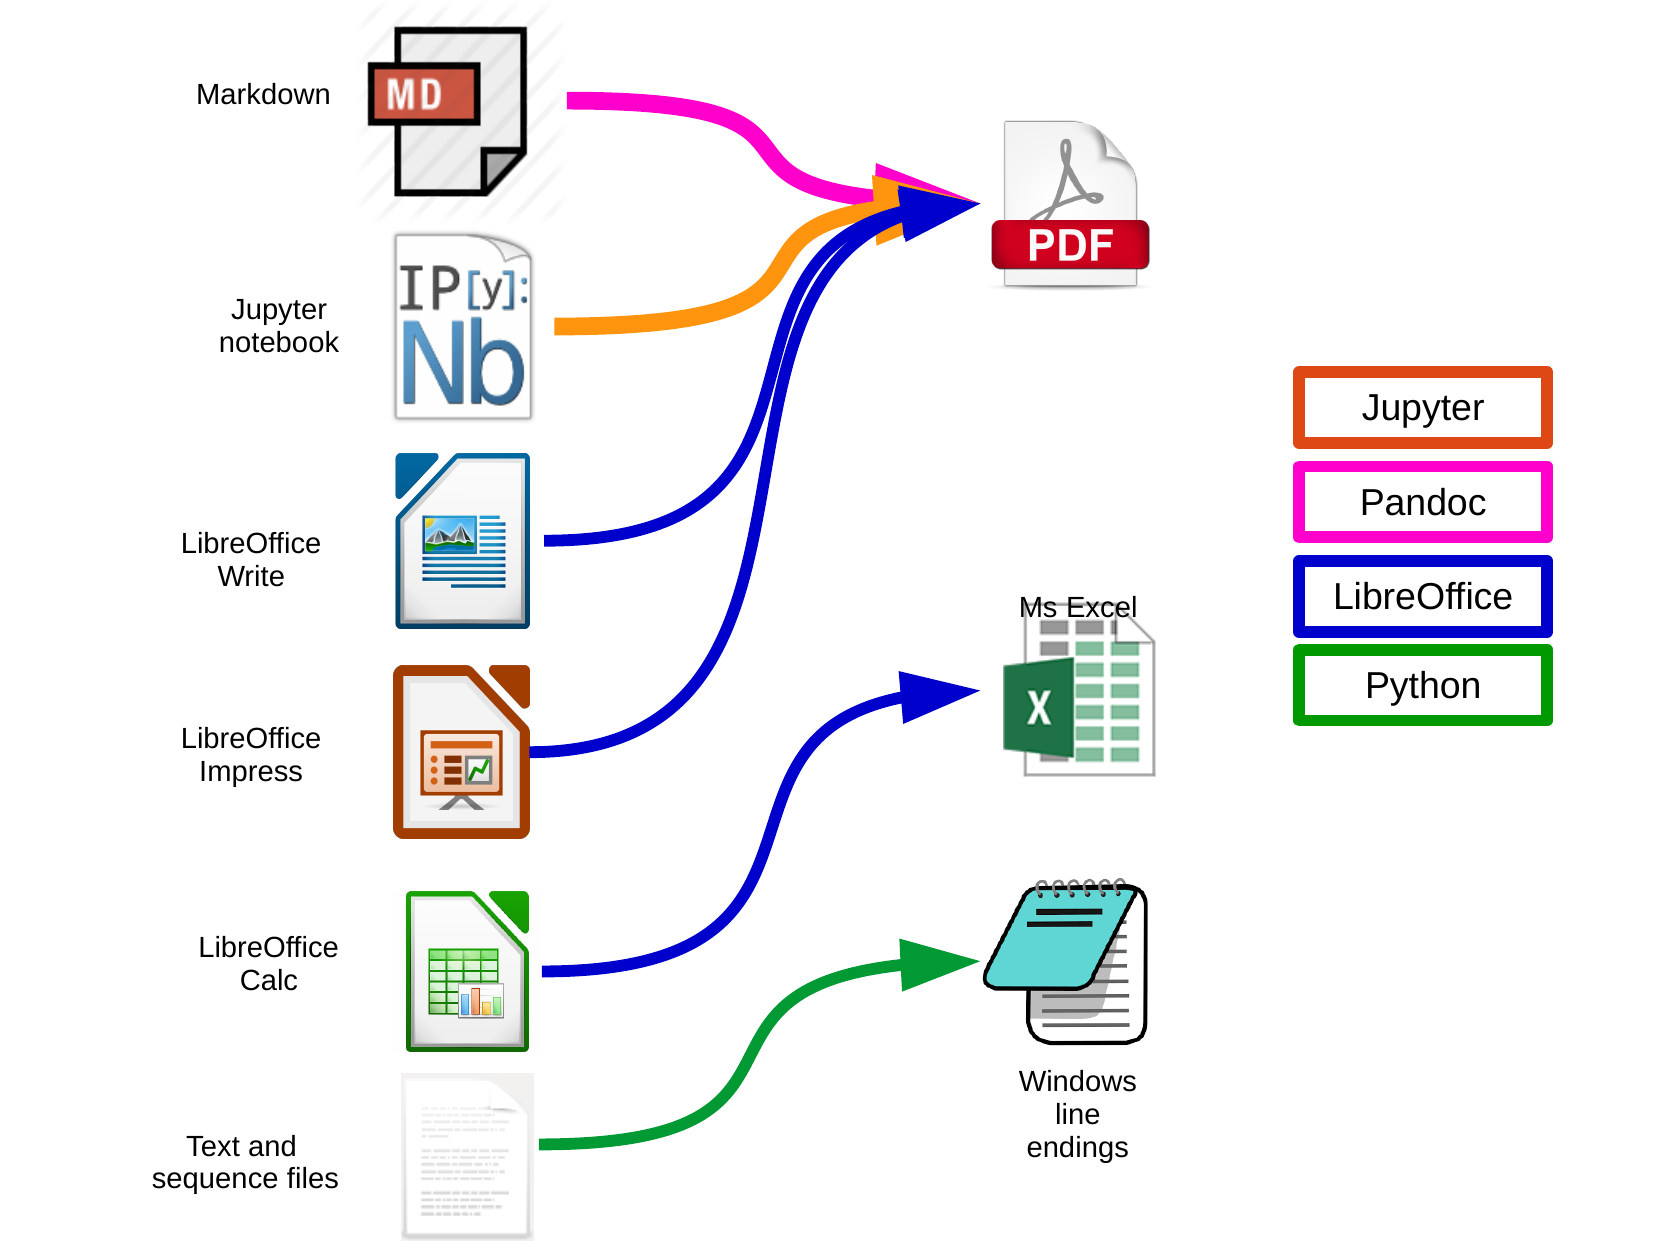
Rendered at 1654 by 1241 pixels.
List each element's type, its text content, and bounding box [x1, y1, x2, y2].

text_box LibreOffice [1299, 561, 1548, 632]
text_box LibreOffice Write [166, 519, 337, 600]
text_box Python [1299, 649, 1548, 721]
text_box Windows line endings [1003, 1057, 1175, 1170]
text_box Markdown [181, 70, 347, 119]
text_box Jupyter [1299, 372, 1548, 443]
text_box LibreOffice Impress [166, 714, 337, 795]
picture [401, 1073, 534, 1241]
picture [355, 0, 567, 225]
text_box Text and sequence files [137, 1122, 355, 1203]
text_box Ms Excel [1003, 583, 1153, 632]
picture [391, 891, 542, 1052]
text_box Pandoc [1299, 466, 1548, 538]
text_box Jupyter notebook [204, 285, 355, 367]
picture [367, 227, 555, 426]
picture [393, 665, 530, 839]
picture [980, 590, 1181, 791]
picture [980, 111, 1163, 296]
picture [379, 453, 545, 629]
text_box LibreOffice Calc [183, 923, 355, 1004]
picture [980, 873, 1155, 1049]
